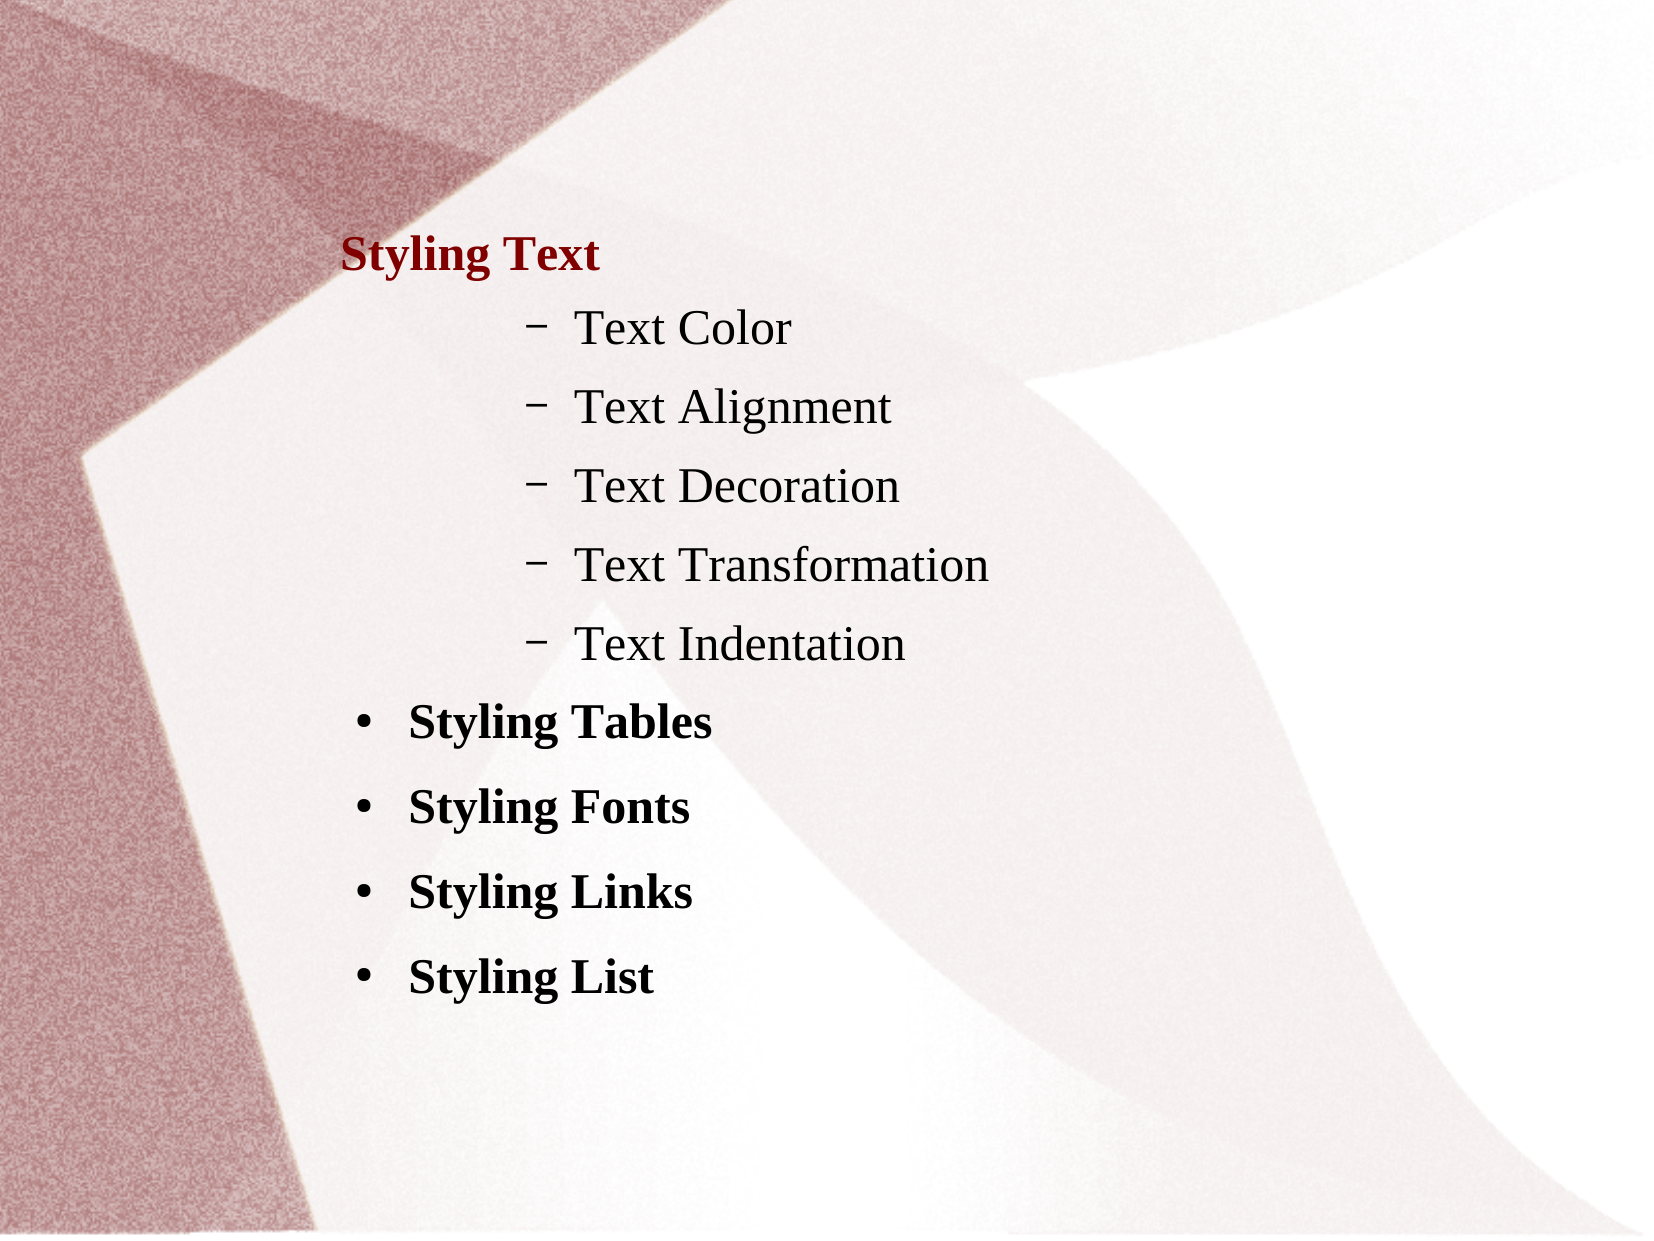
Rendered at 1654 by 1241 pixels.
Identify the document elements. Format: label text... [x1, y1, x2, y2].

list Text Color Text Alignment Text Decoration Text Transformation Text Indentation Styling Tables Styling Fonts Styling Links Styling List [337, 300, 1501, 1101]
title Styling Text [340, 150, 1388, 300]
picture [0, 0, 1654, 1241]
